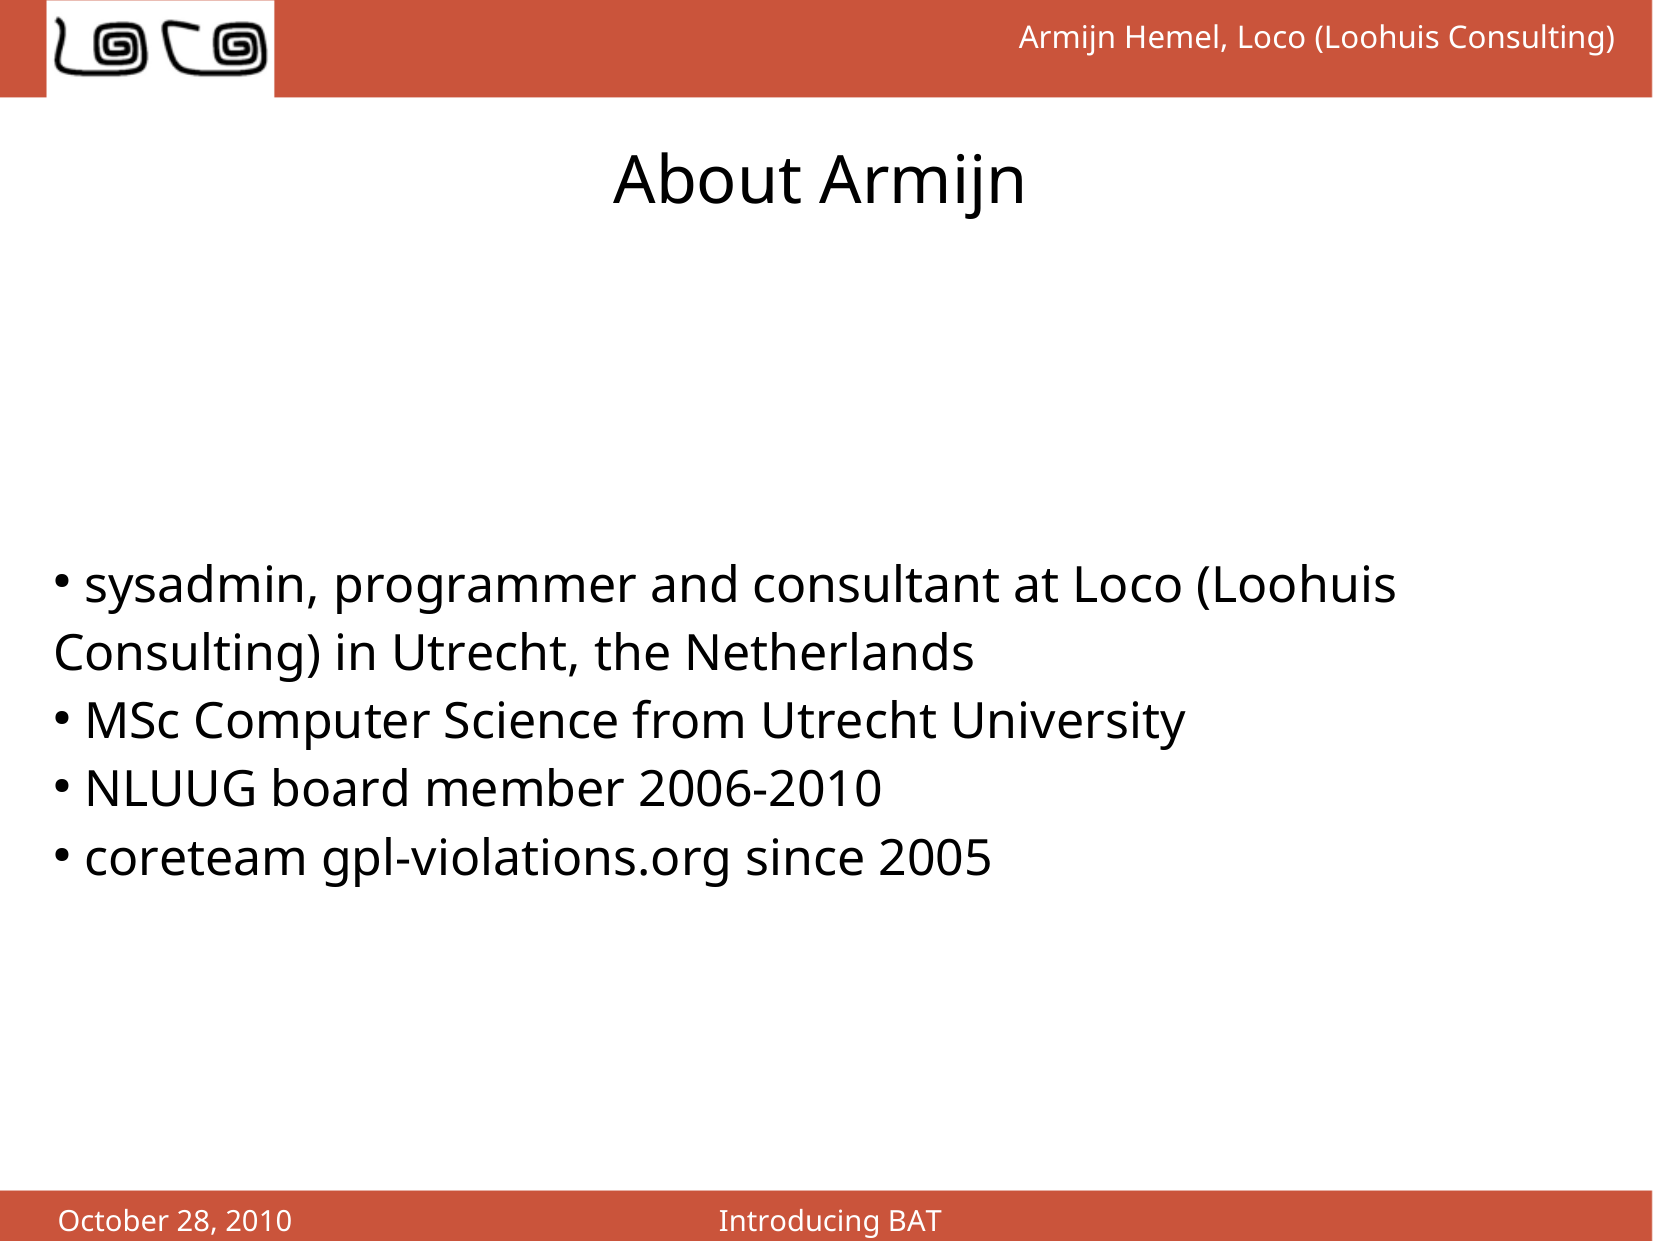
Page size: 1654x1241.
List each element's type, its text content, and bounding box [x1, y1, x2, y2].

title About Armijn [47, 125, 1595, 229]
picture [0, 0, 1654, 1241]
subtitle sysadmin, programmer and consultant at Loco (Loohuis Consulting) in Utrecht, the Netherlands MSc Computer Science from Utrecht University NLUUG board member 2006-2010 coreteam gpl-violations.org since 2005 [53, 265, 1595, 1173]
